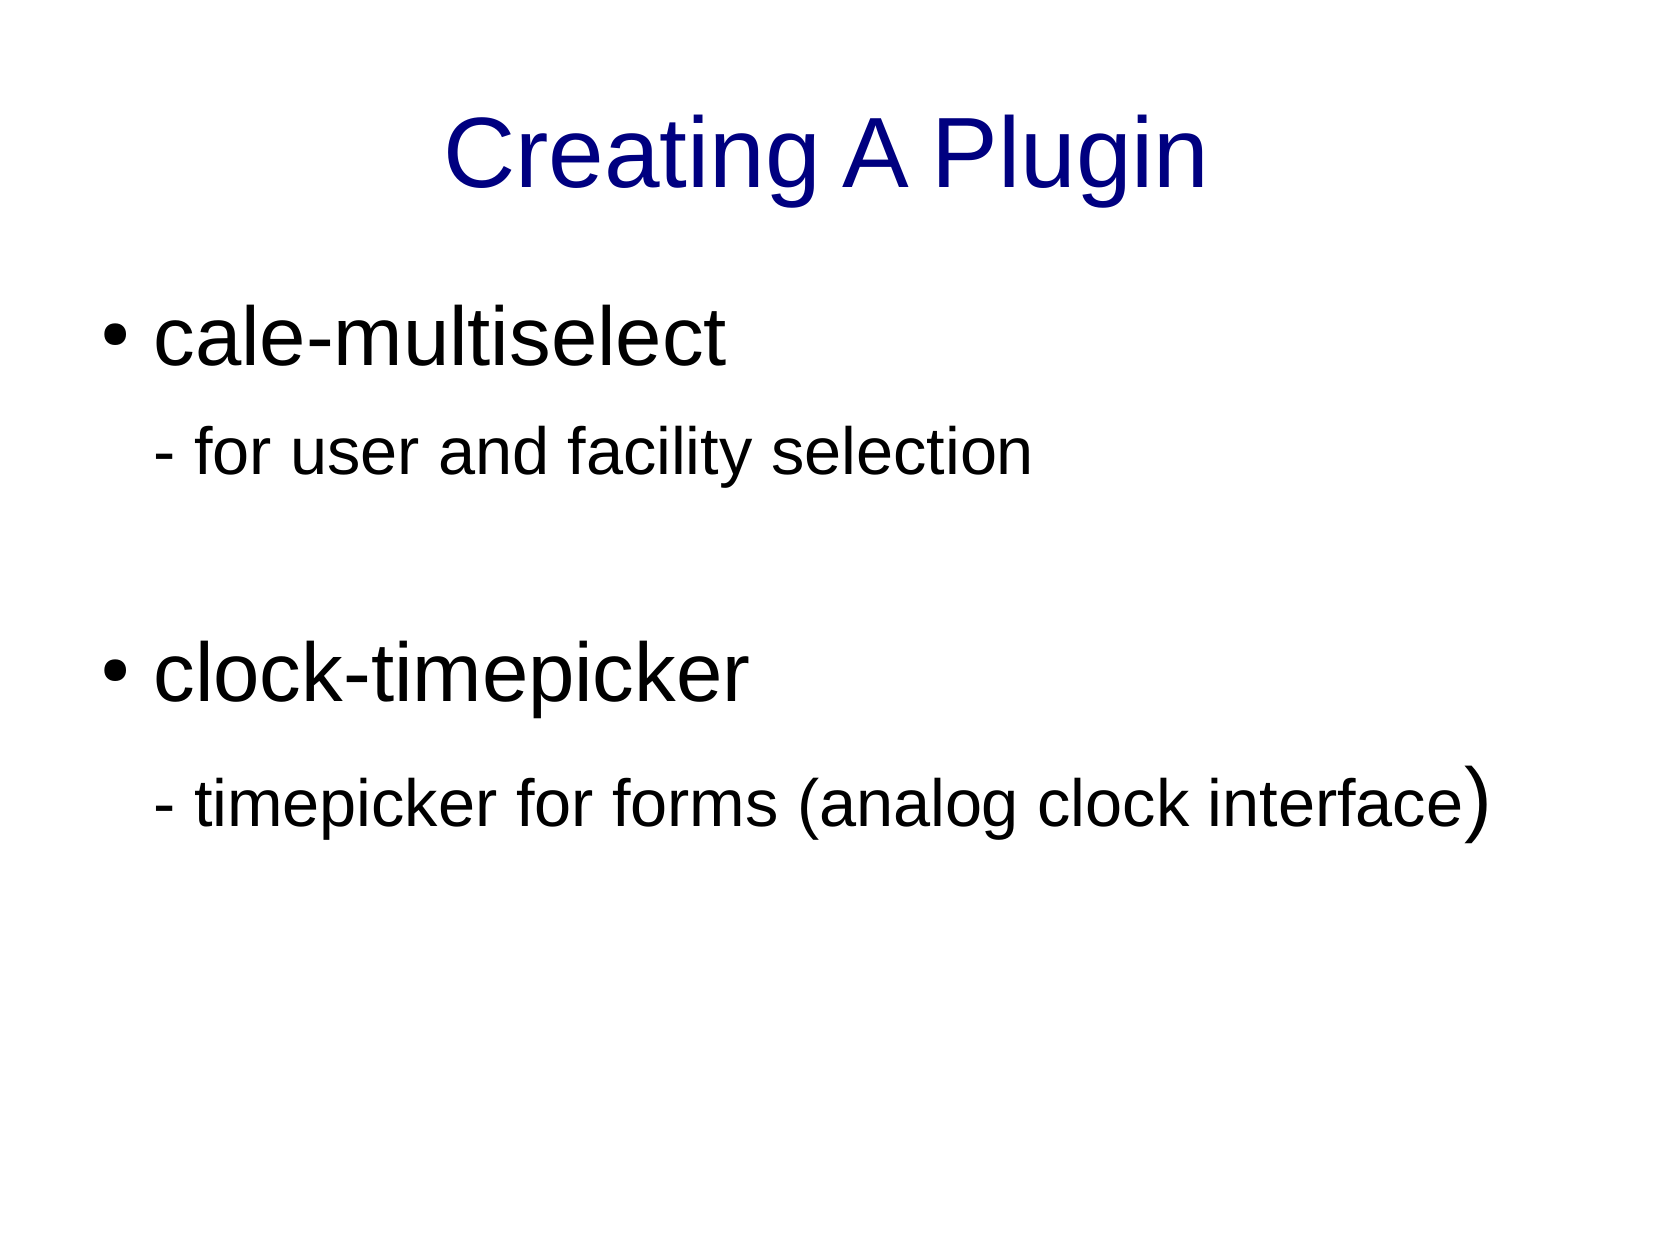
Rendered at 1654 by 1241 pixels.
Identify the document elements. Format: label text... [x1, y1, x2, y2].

list cale-multiselect - for user and facility selection clock-timepicker - timepicker for forms (analog clock interface) [82, 290, 1571, 1109]
title Creating A Plugin [82, 49, 1571, 257]
